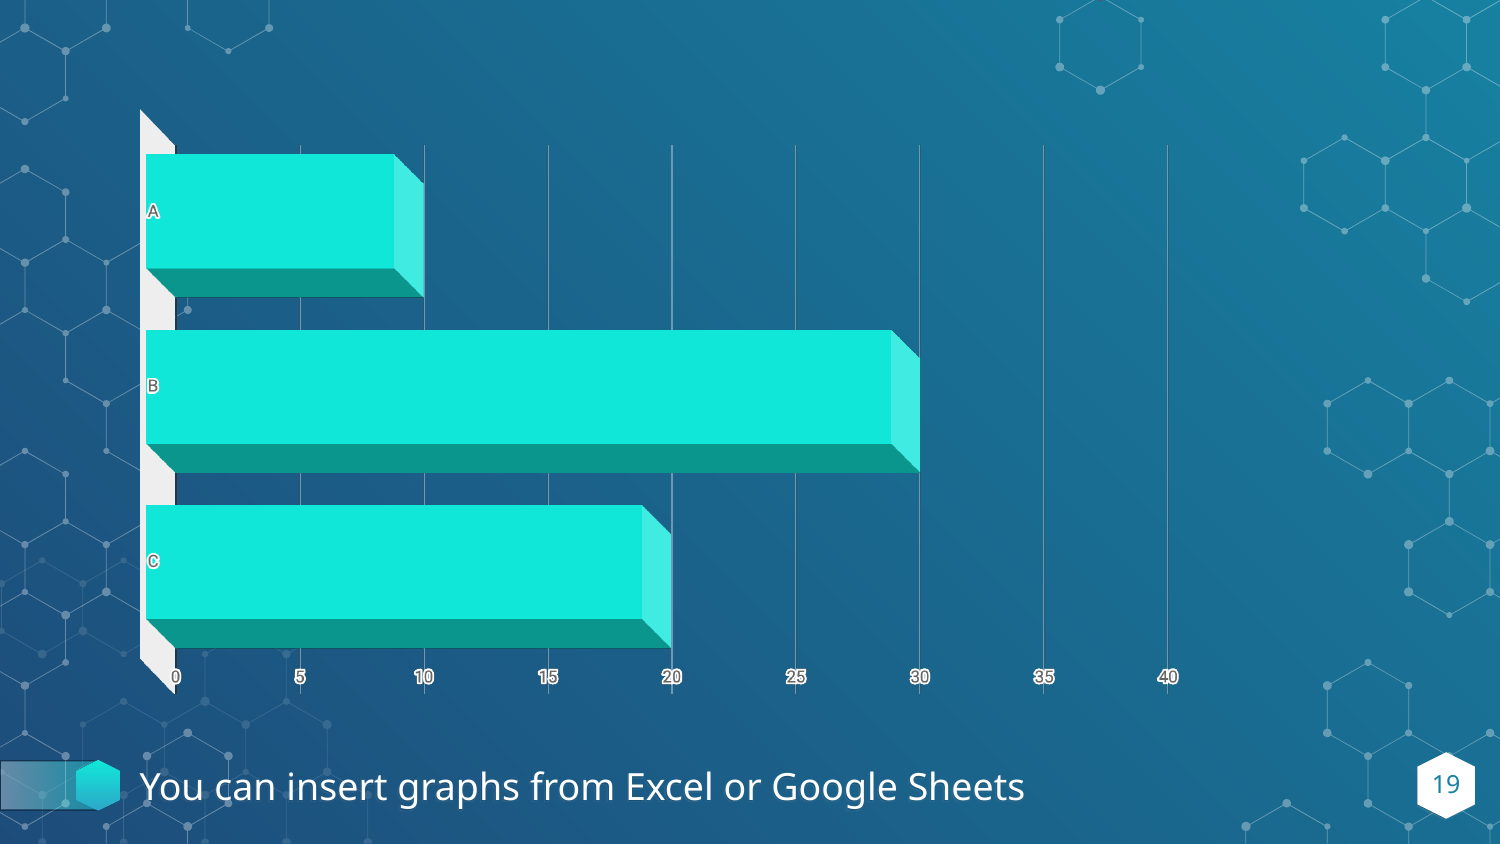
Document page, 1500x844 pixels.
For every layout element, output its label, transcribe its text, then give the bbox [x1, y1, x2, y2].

picture [139, 108, 1292, 694]
slide_number <número> [1417, 752, 1475, 819]
list You can insert graphs from Excel or Google Sheets [139, 760, 1361, 811]
